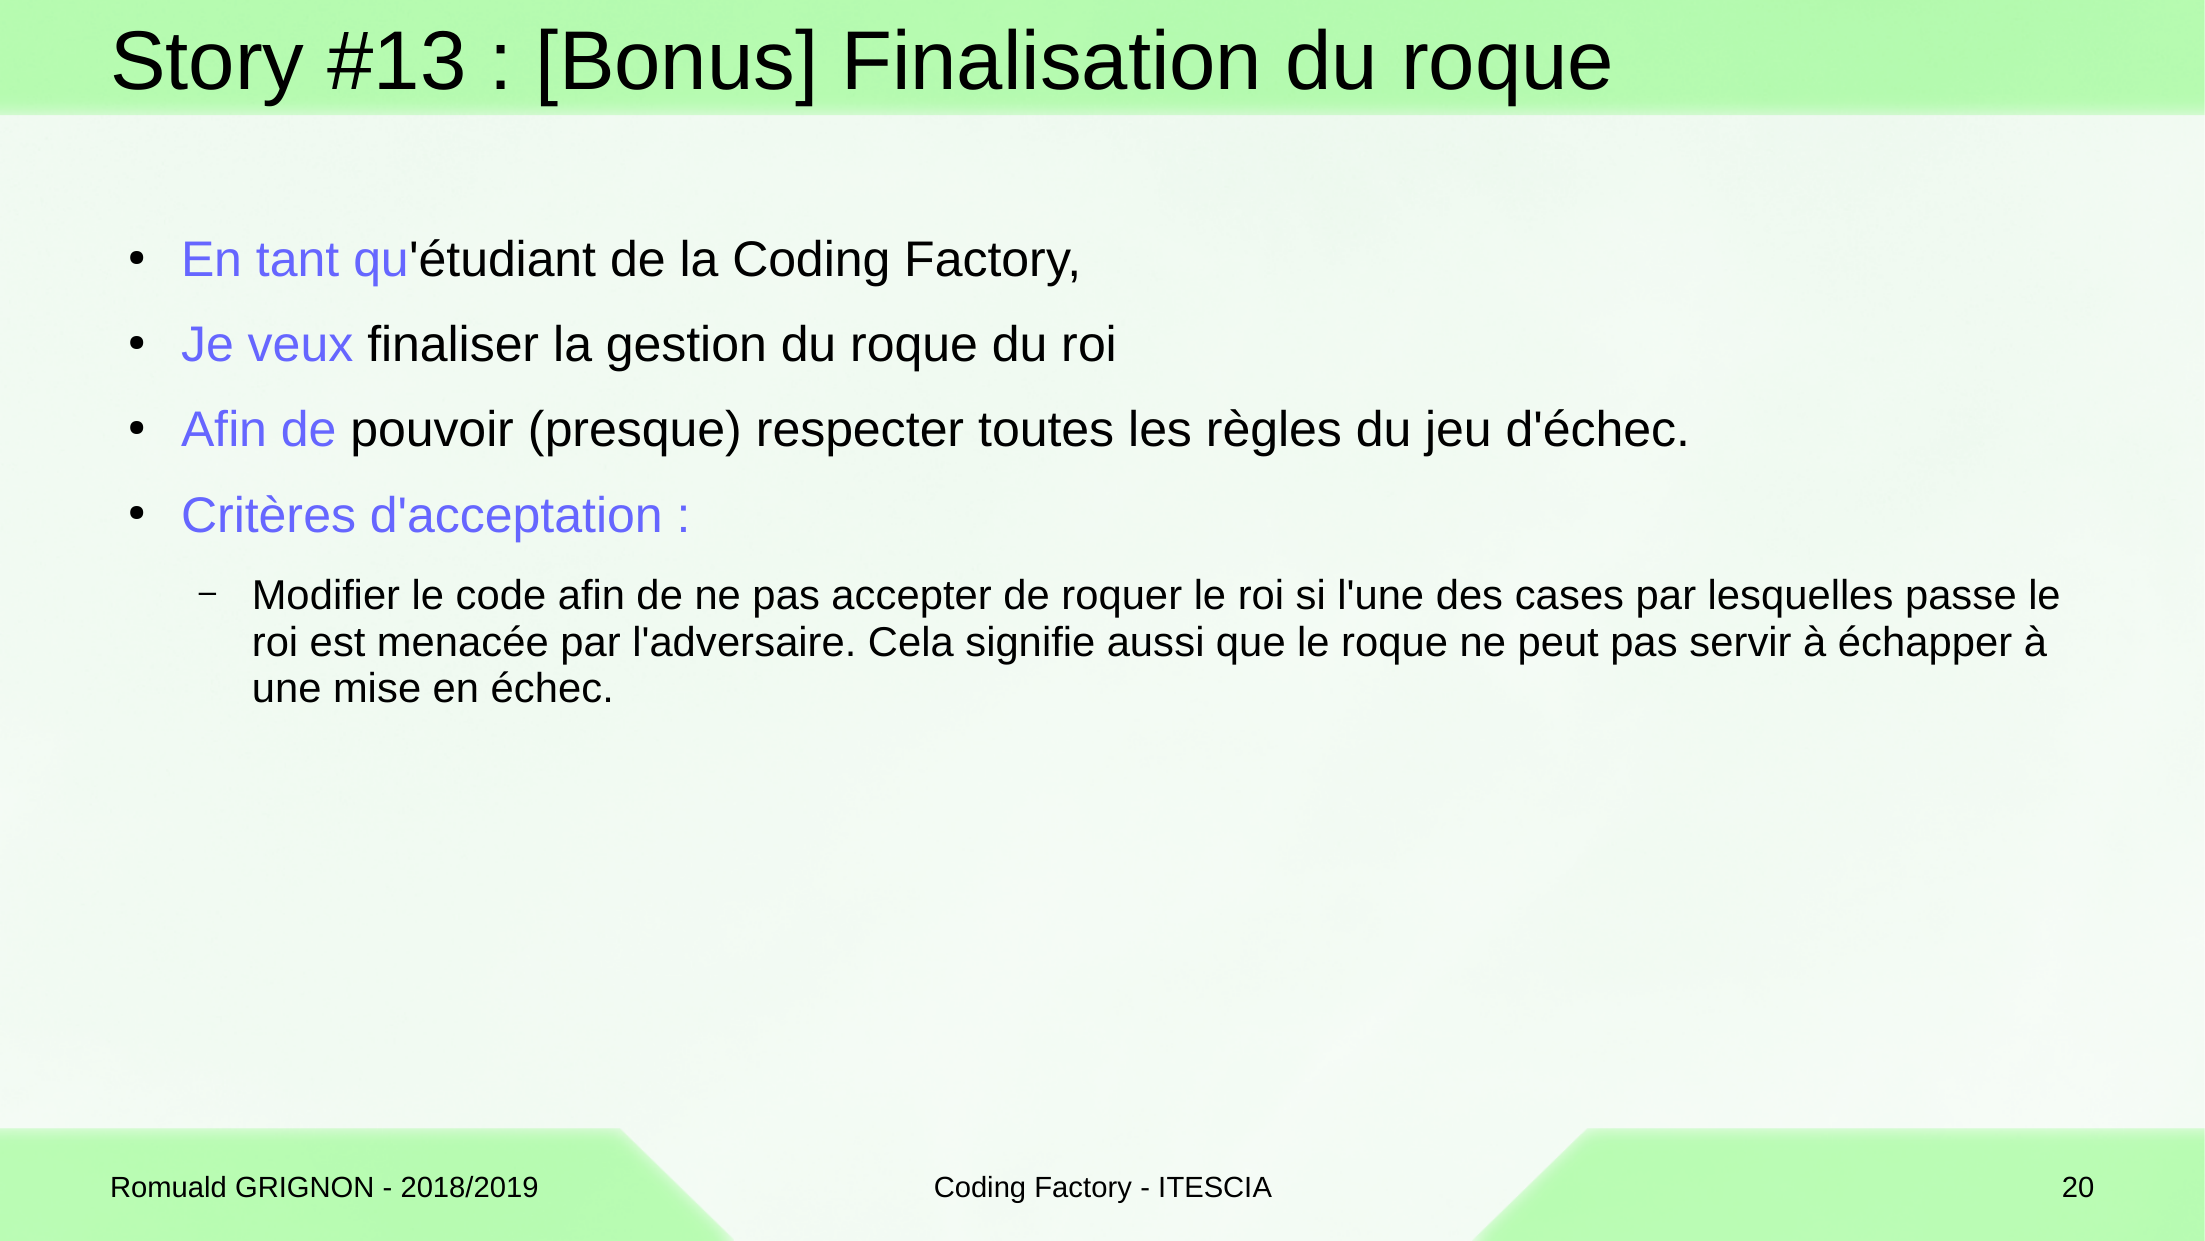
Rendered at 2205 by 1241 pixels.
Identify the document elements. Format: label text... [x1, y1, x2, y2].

title Story #13 : [Bonus] Finalisation du roque [110, 49, 2095, 257]
list En tant qu'étudiant de la Coding Factory, Je veux finaliser la gestion du roque du roi Afin de pouvoir (presque) respecter toutes les règles du jeu d'échec. Critères d'acceptation : Modifier le code afin de ne pas accepter de roquer le roi si l'une des cases par lesquelles passe le roi est menacée par l'adversaire. Cela signifie aussi que le roque ne peut pas servir à échapper à une mise en échec. [110, 302, 2095, 1121]
picture [0, 0, 2205, 1241]
